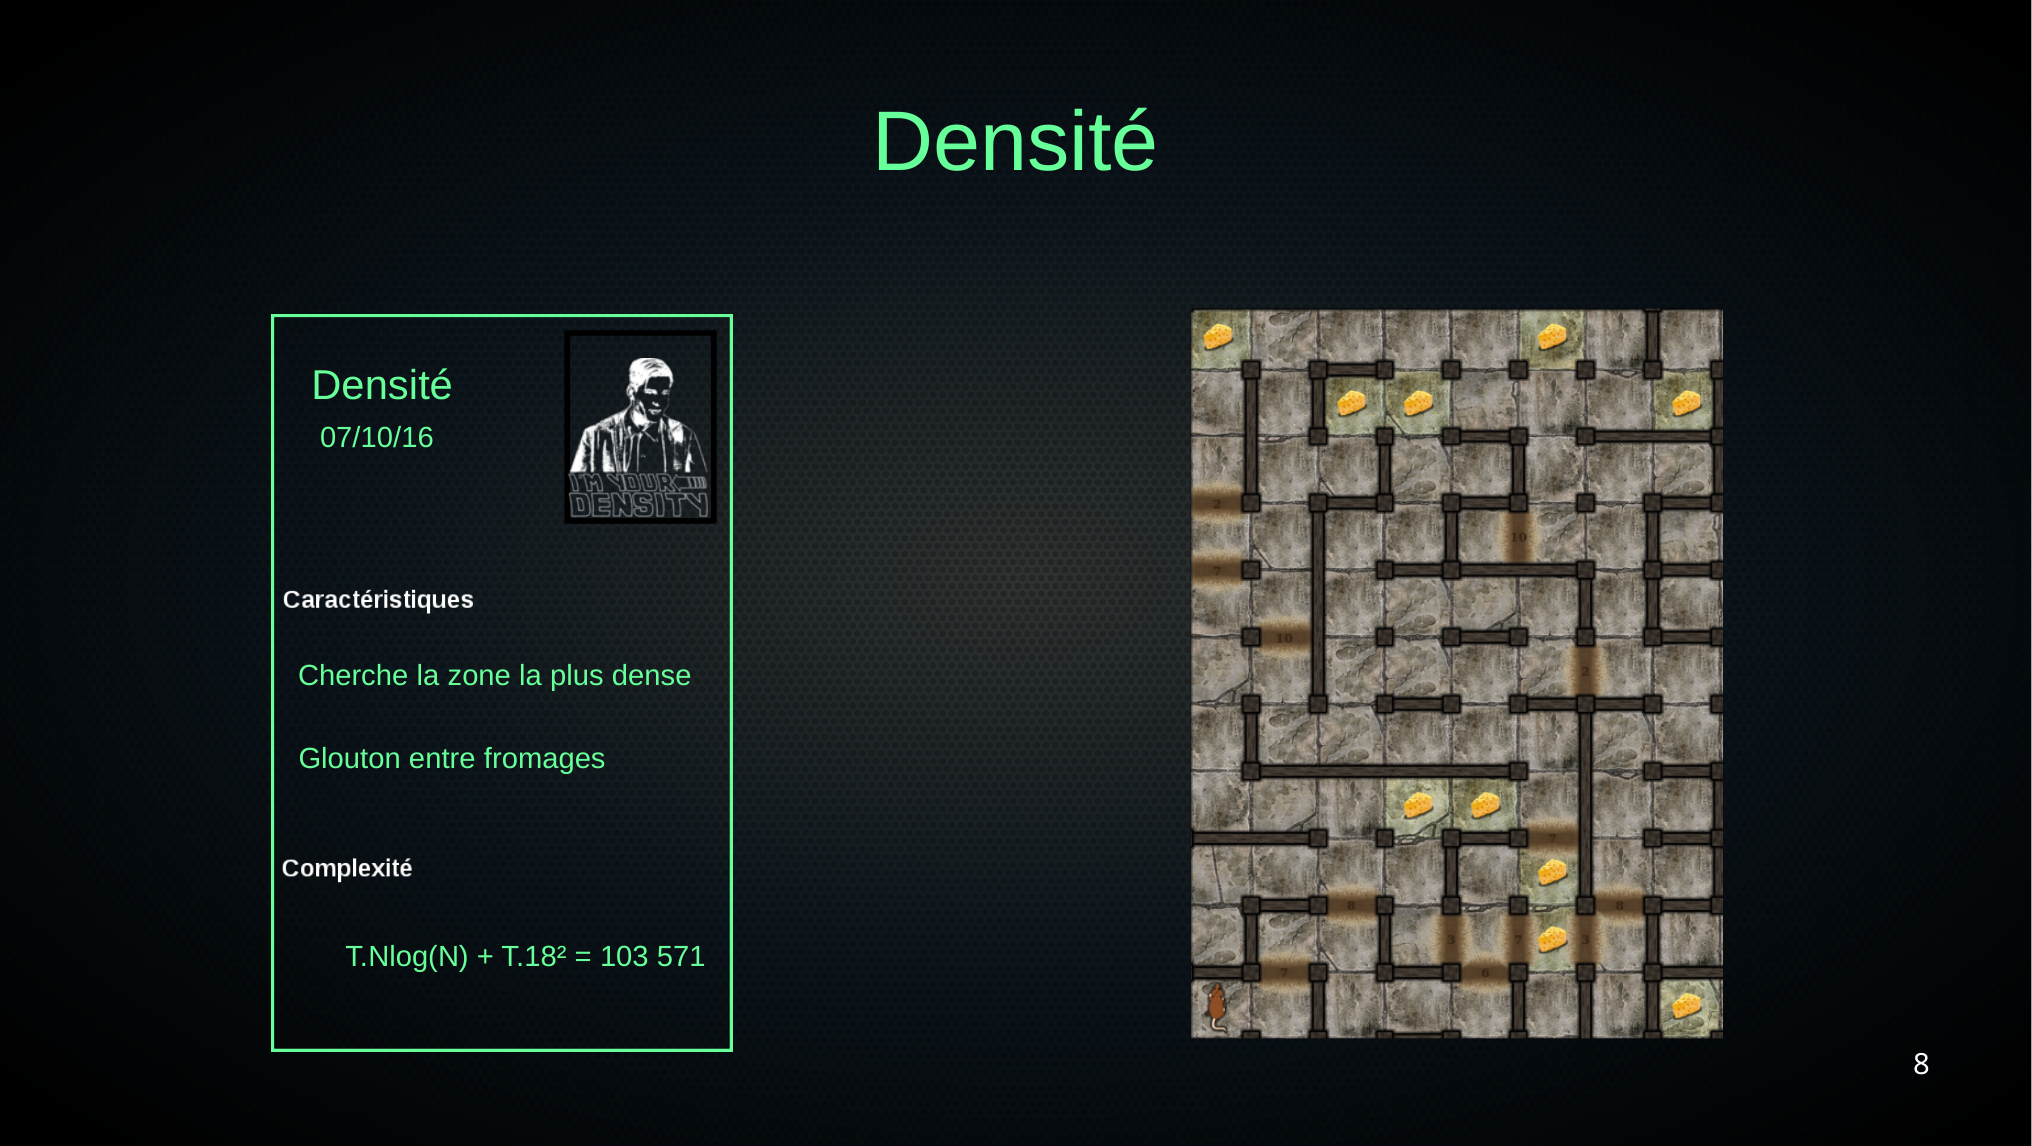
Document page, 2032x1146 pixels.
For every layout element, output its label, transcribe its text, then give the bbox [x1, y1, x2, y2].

picture [0, 0, 2032, 1146]
text_box Glouton entre fromages [283, 734, 401, 839]
title Densité [101, 45, 1930, 237]
text_box Densité [296, 354, 401, 416]
text_box Cherche la zone la plus dense [283, 651, 401, 700]
text_box T.Nlog(N) + T.18² = 103 571 [330, 933, 401, 981]
text_box 07/10/16 [305, 413, 401, 461]
